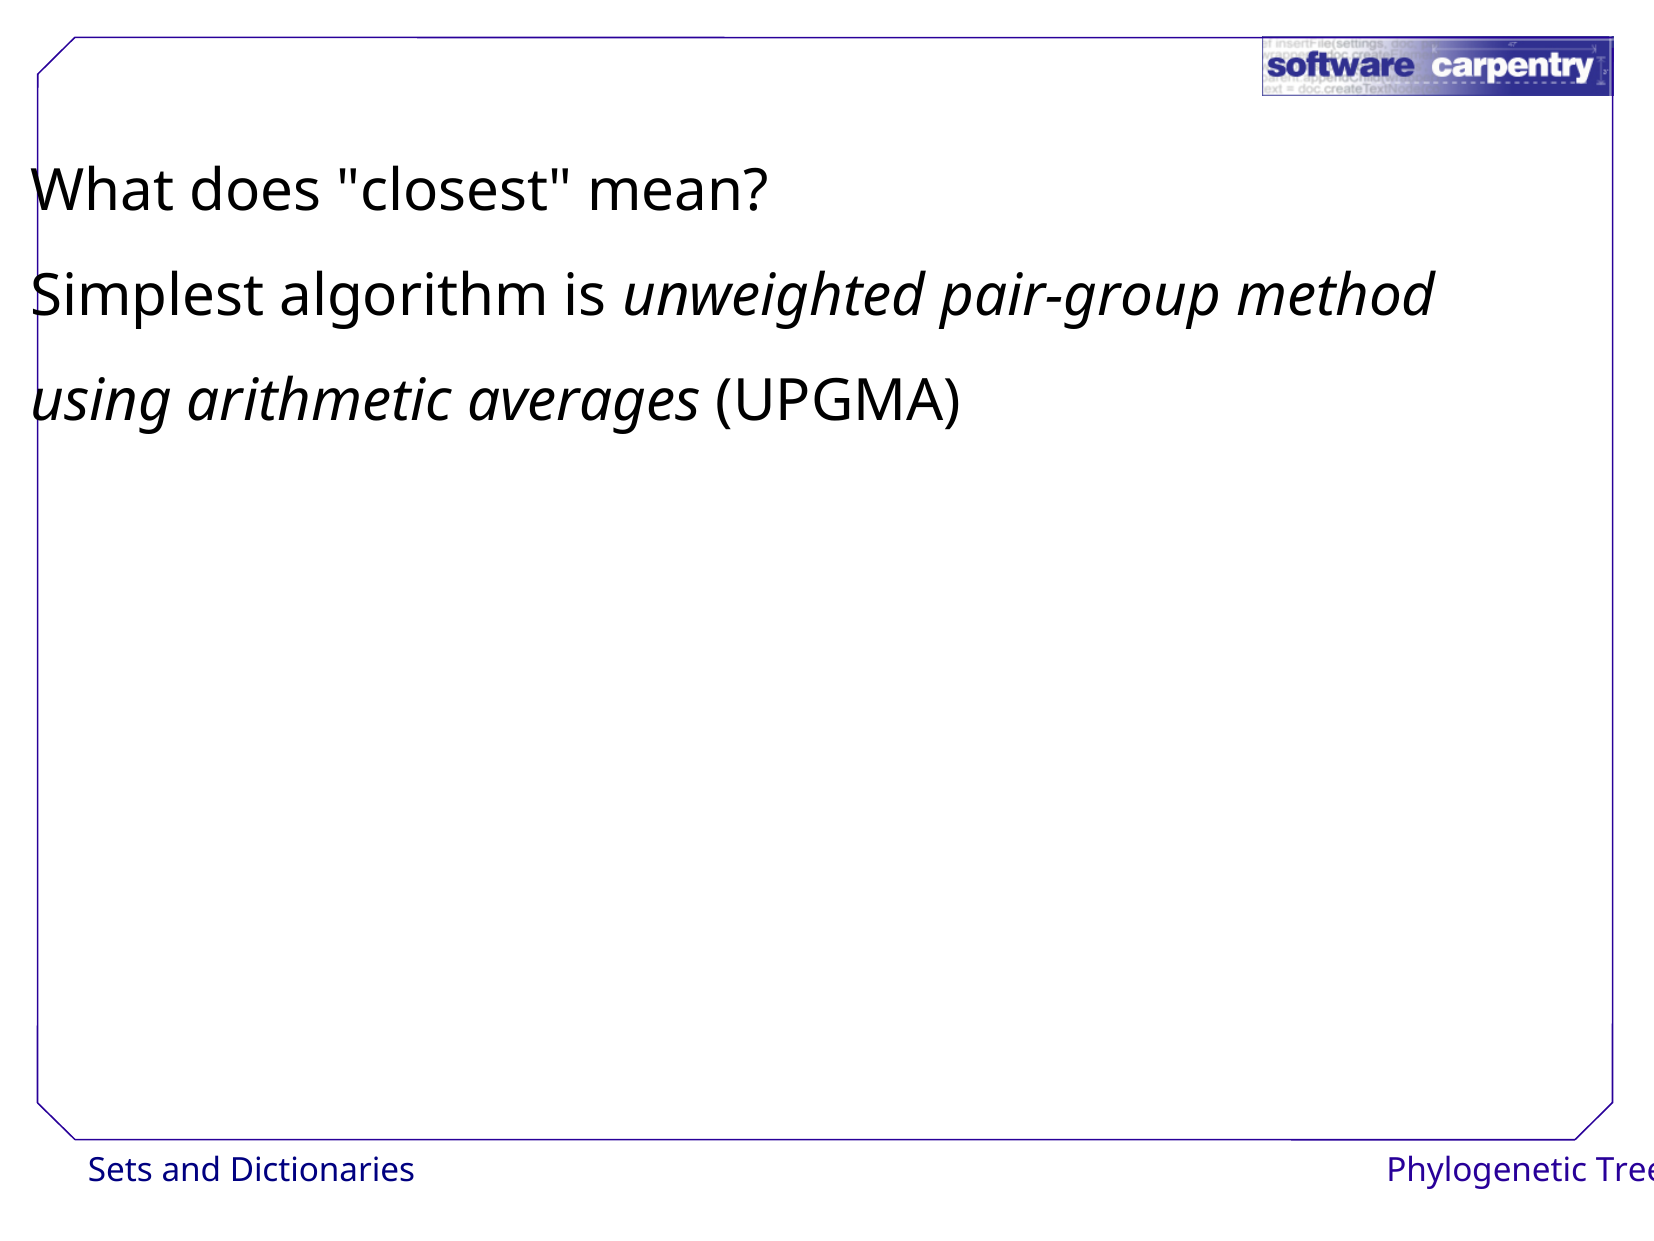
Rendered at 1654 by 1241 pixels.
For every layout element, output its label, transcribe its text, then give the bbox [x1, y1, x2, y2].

text_box What does "closest" mean? Simplest algorithm is unweighted pair-group method using arithmetic averages (UPGMA) [15, 109, 1601, 440]
picture [1262, 36, 1614, 96]
